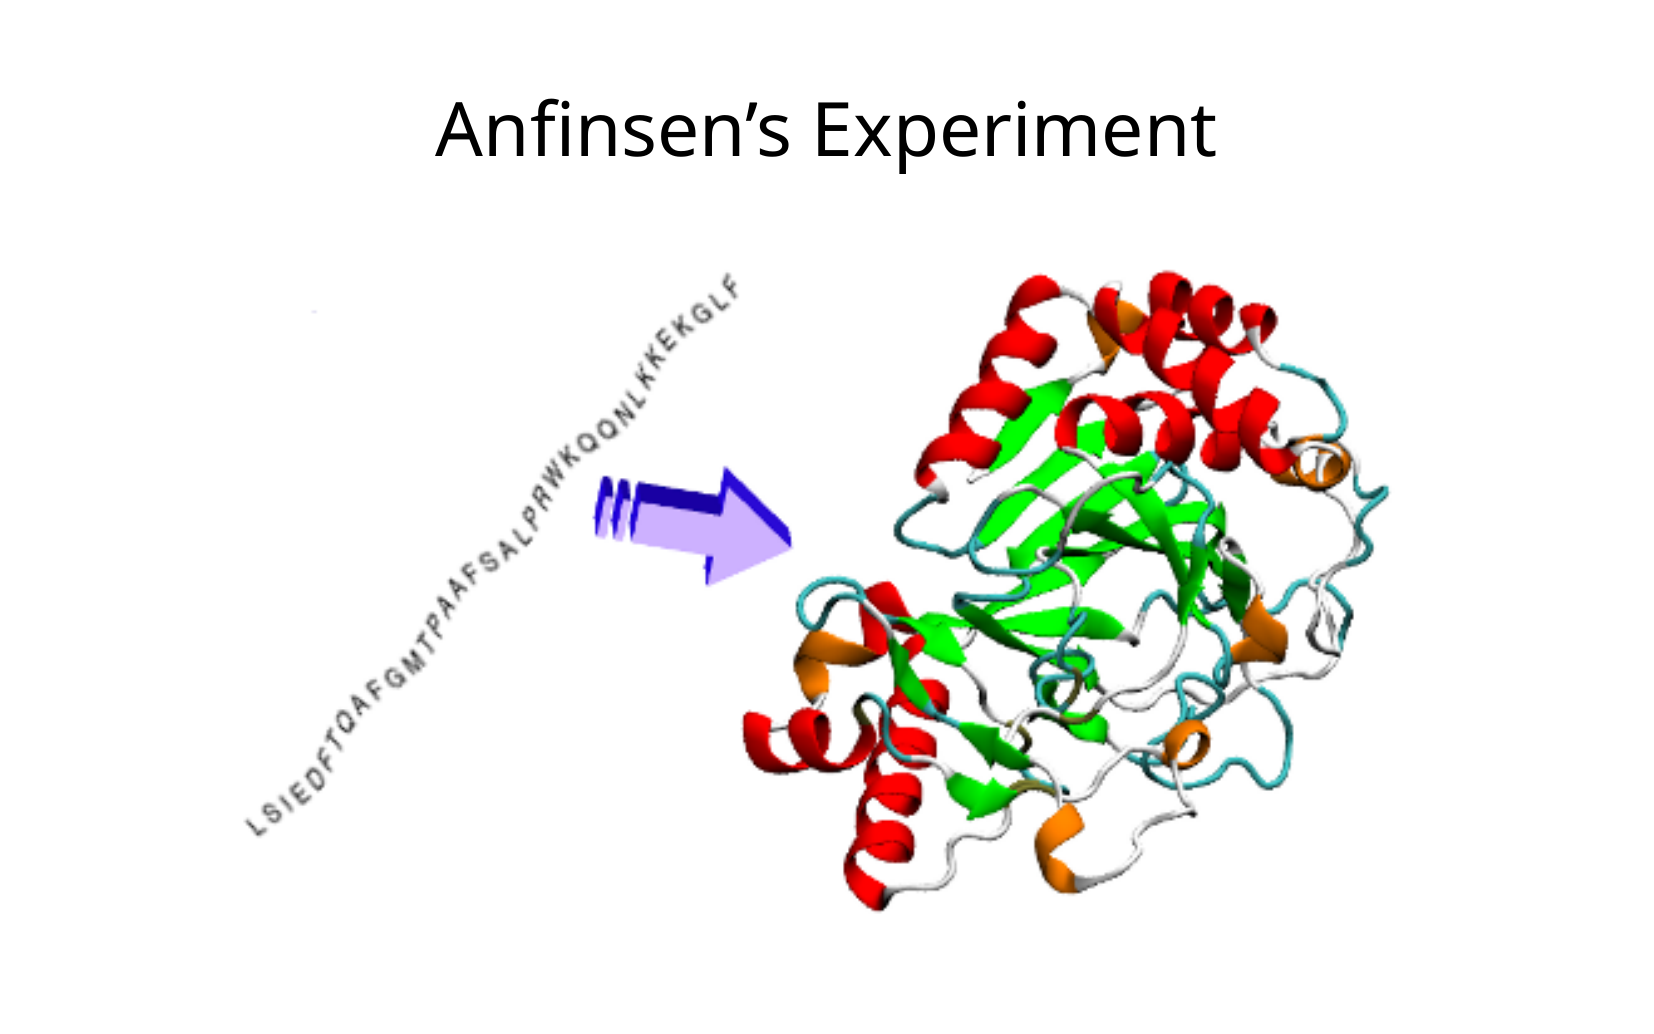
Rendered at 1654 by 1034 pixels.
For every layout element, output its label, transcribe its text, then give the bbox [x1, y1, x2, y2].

picture [222, 236, 1477, 934]
title Anfinsen’s Experiment [82, 41, 1571, 214]
